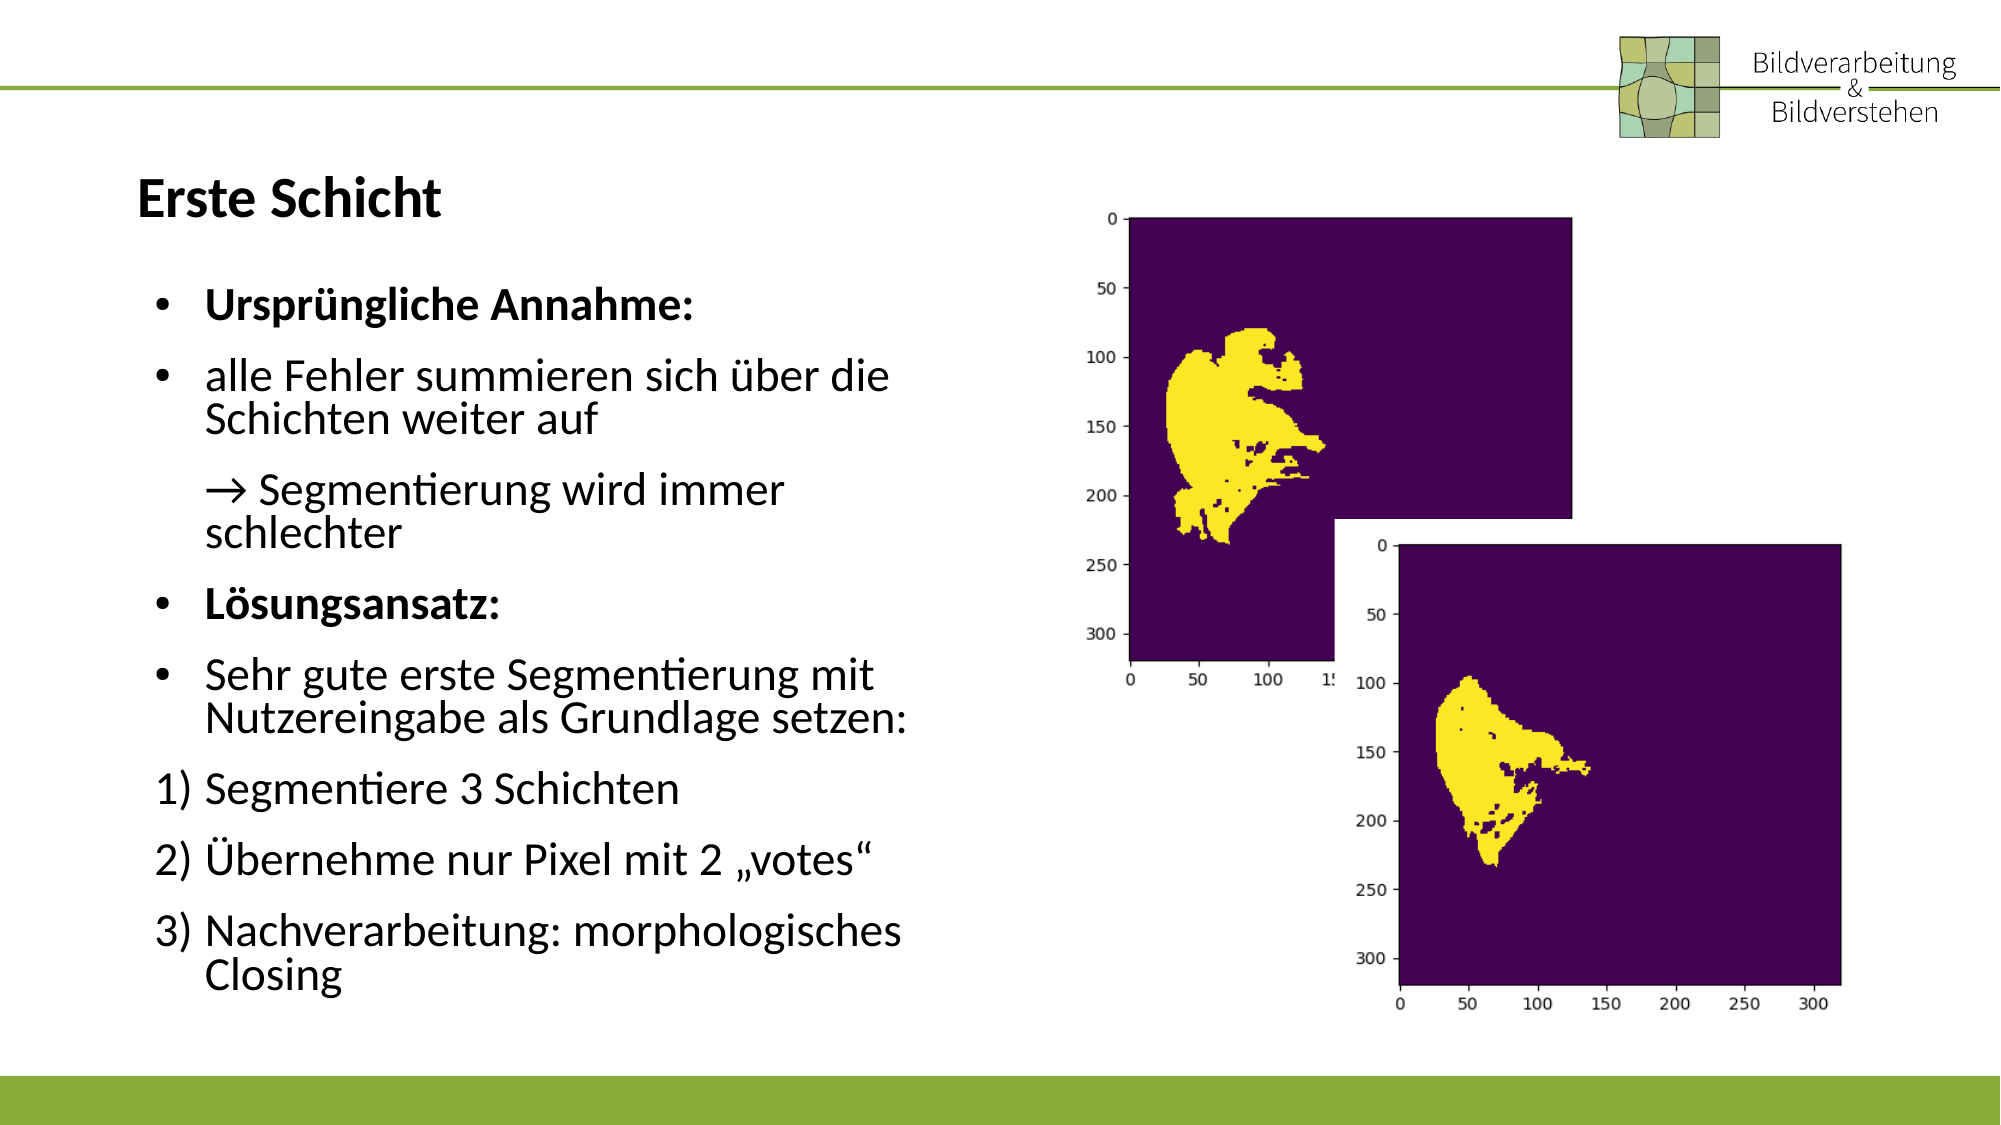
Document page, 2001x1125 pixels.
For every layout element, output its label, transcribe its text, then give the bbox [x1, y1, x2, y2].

picture [1618, 36, 2000, 138]
list Ursprüngliche Annahme: alle Fehler summieren sich über die Schichten weiter auf → Segmentierung wird immer schlechter Lösungsansatz: Sehr gute erste Segmentierung mit Nutzereingabe als Grundlage setzen: Segmentiere 3 Schichten Übernehme nur Pixel mit 2 „votes“ Nachverarbeitung: morphologisches Closing [137, 286, 980, 1001]
picture [1073, 197, 1855, 1028]
title Erste Schicht [137, 153, 1863, 251]
